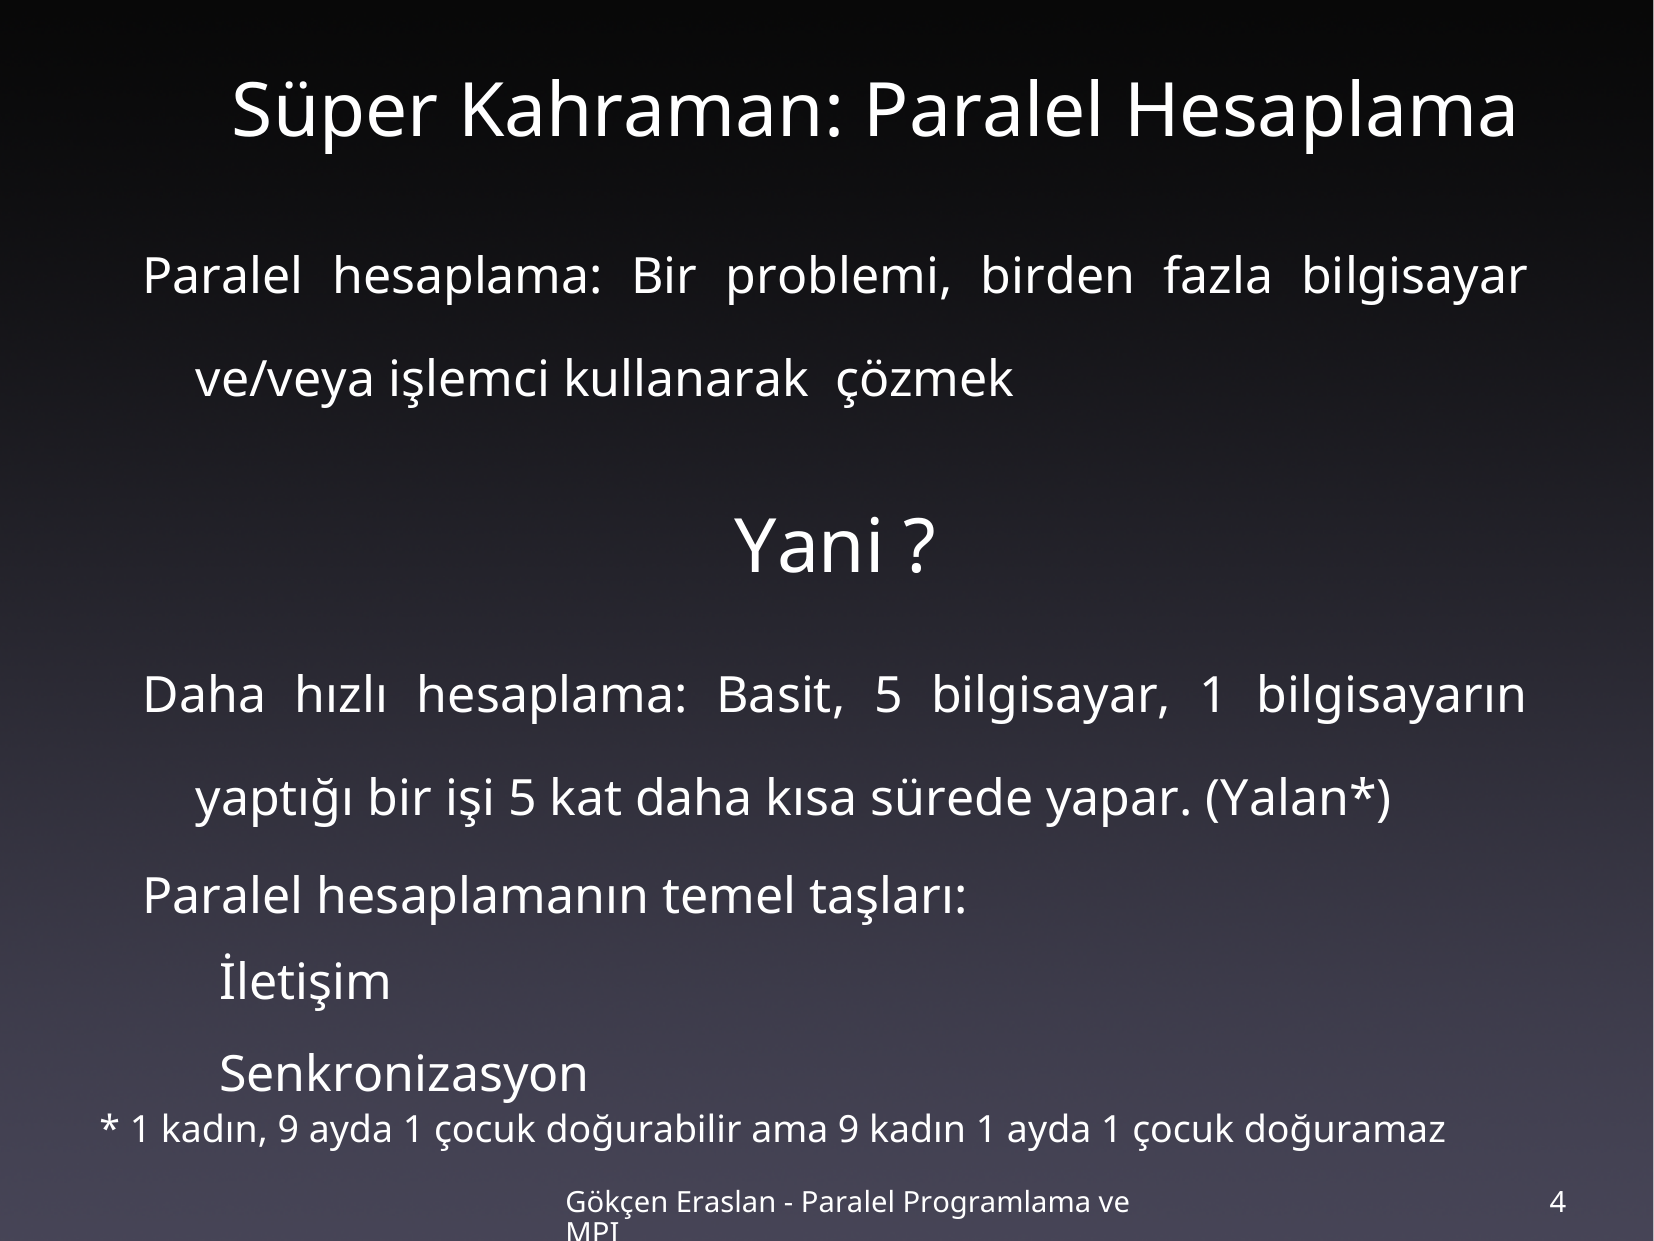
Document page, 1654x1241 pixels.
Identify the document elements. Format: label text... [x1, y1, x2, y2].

picture [580, 1226, 586, 1241]
picture [570, 1226, 576, 1241]
title Süper Kahraman: Paralel Hesaplama [124, 3, 1629, 211]
text_box * 1 kadın, 9 ayda 1 çocuk doğurabilir ama 9 kadın 1 ayda 1 çocuk doğuramaz [99, 1102, 1560, 1146]
picture [596, 1224, 604, 1233]
list Paralel hesaplama: Bir problemi, birden fazla bilgisayar ve/veya işlemci kullanarak çözmek Yani ? Daha hızlı hesaplama: Basit, 5 bilgisayar, 1 bilgisayarın yaptığı bir işi 5 kat daha kısa sürede yapar. (Yalan*) Paralel hesaplamanın temel taşları: İletişim Senkronizasyon [110, 198, 1544, 1060]
picture [0, 0, 1654, 1241]
